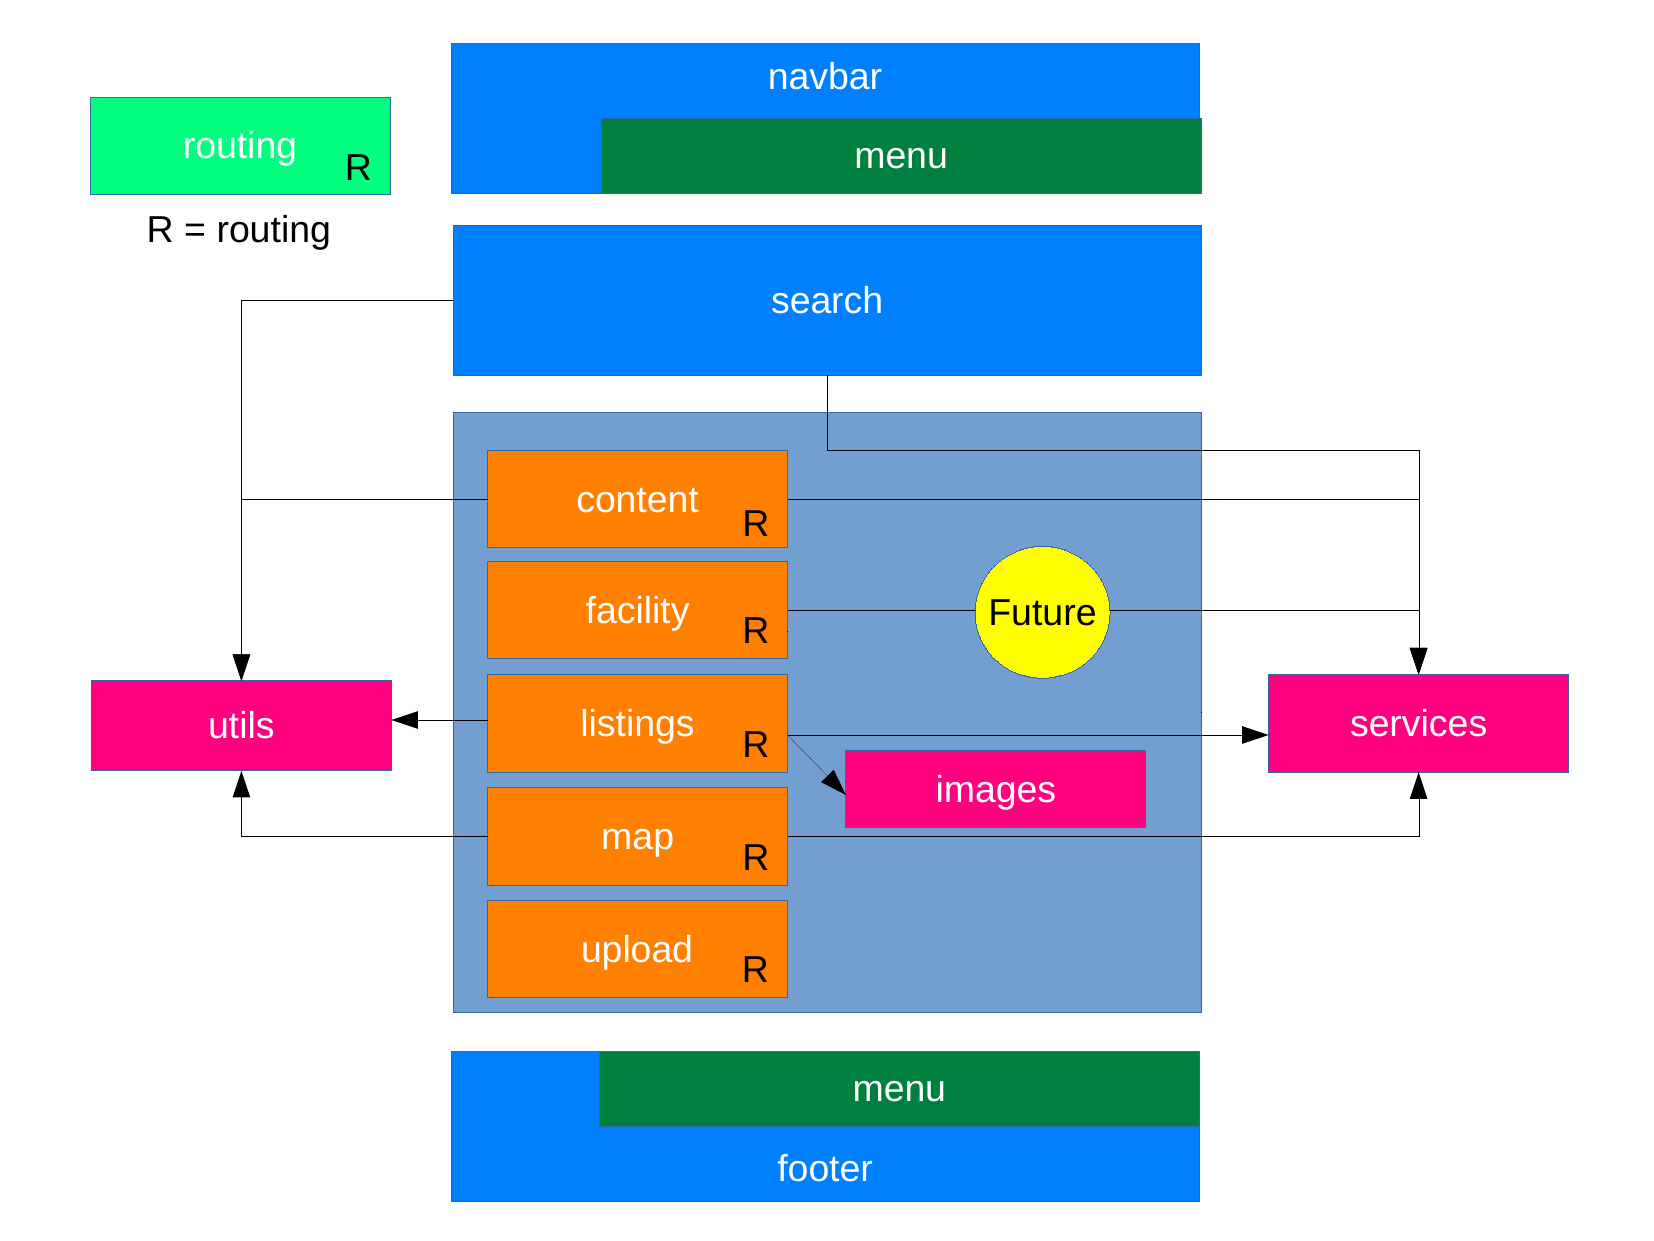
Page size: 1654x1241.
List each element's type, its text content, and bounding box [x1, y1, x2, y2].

text_box [453, 721, 1202, 836]
text_box menu [601, 118, 1202, 194]
text_box upload [487, 900, 788, 998]
text_box R [727, 715, 788, 773]
text_box R [727, 602, 788, 659]
text_box navbar [451, 43, 1200, 194]
text_box R [330, 138, 391, 196]
text_box content [487, 450, 788, 548]
text_box footer [451, 1051, 1200, 1202]
text_box [453, 837, 1202, 1013]
text_box [453, 412, 1202, 499]
text_box R [727, 941, 788, 998]
text_box images [845, 750, 1146, 828]
text_box R [727, 828, 788, 886]
text_box menu [599, 1051, 1200, 1127]
text_box [828, 412, 1202, 450]
text_box routing [90, 97, 391, 195]
text_box Future [975, 546, 1111, 679]
text_box map [487, 787, 788, 886]
text_box facility [487, 561, 788, 659]
text_box [453, 500, 1202, 735]
text_box utils [91, 680, 392, 771]
text_box services [1268, 674, 1569, 773]
text_box search [453, 225, 1202, 376]
text_box listings [487, 674, 788, 773]
text_box R = routing [131, 201, 346, 258]
text_box R [727, 495, 788, 552]
